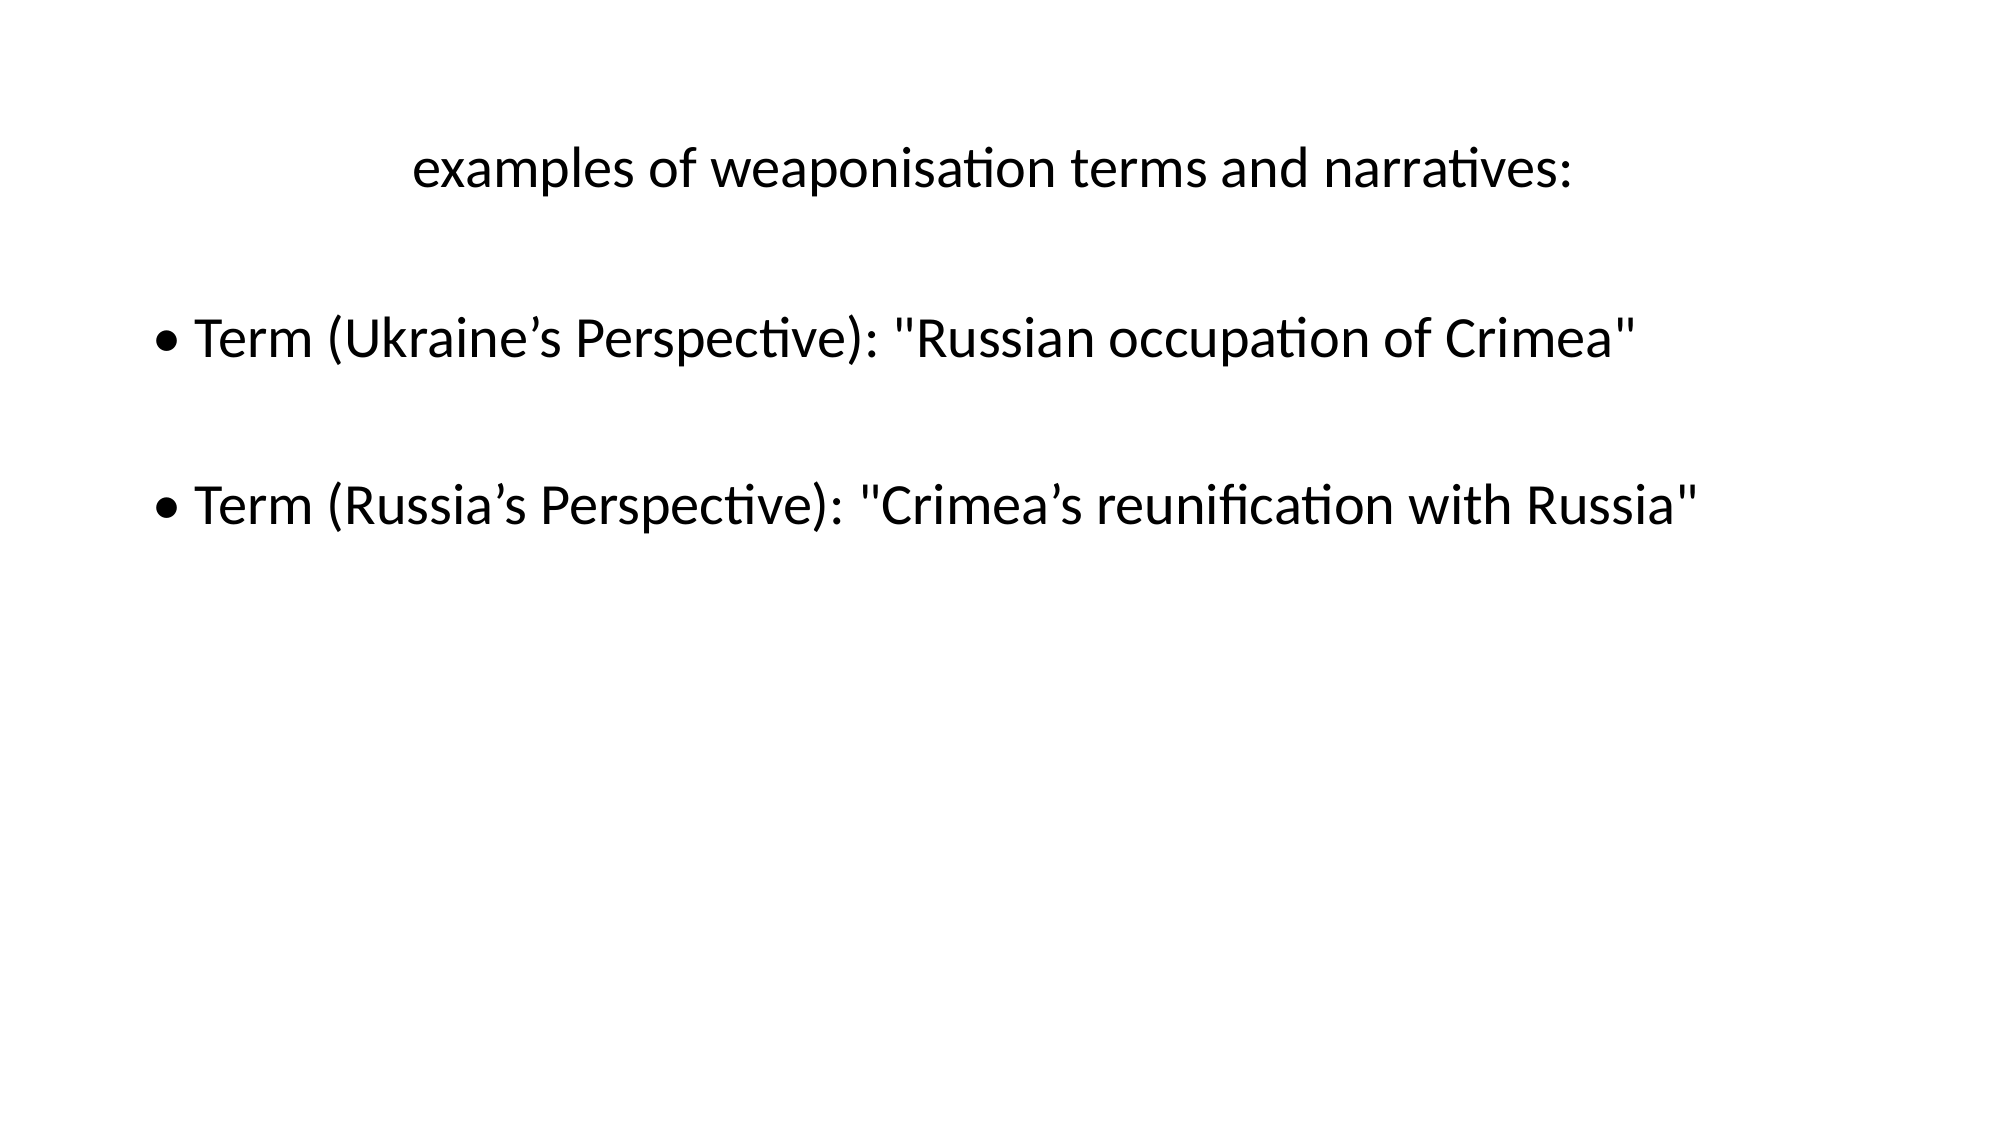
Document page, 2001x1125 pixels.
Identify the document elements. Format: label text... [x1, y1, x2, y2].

title examples of weaponisation terms and narratives: [137, 59, 1863, 278]
list • Term (Ukraine’s Perspective): "Russian occupation of Crimea" • Term (Russia’s Perspective): "Crimea’s reunification with Russia" [137, 299, 1863, 1014]
